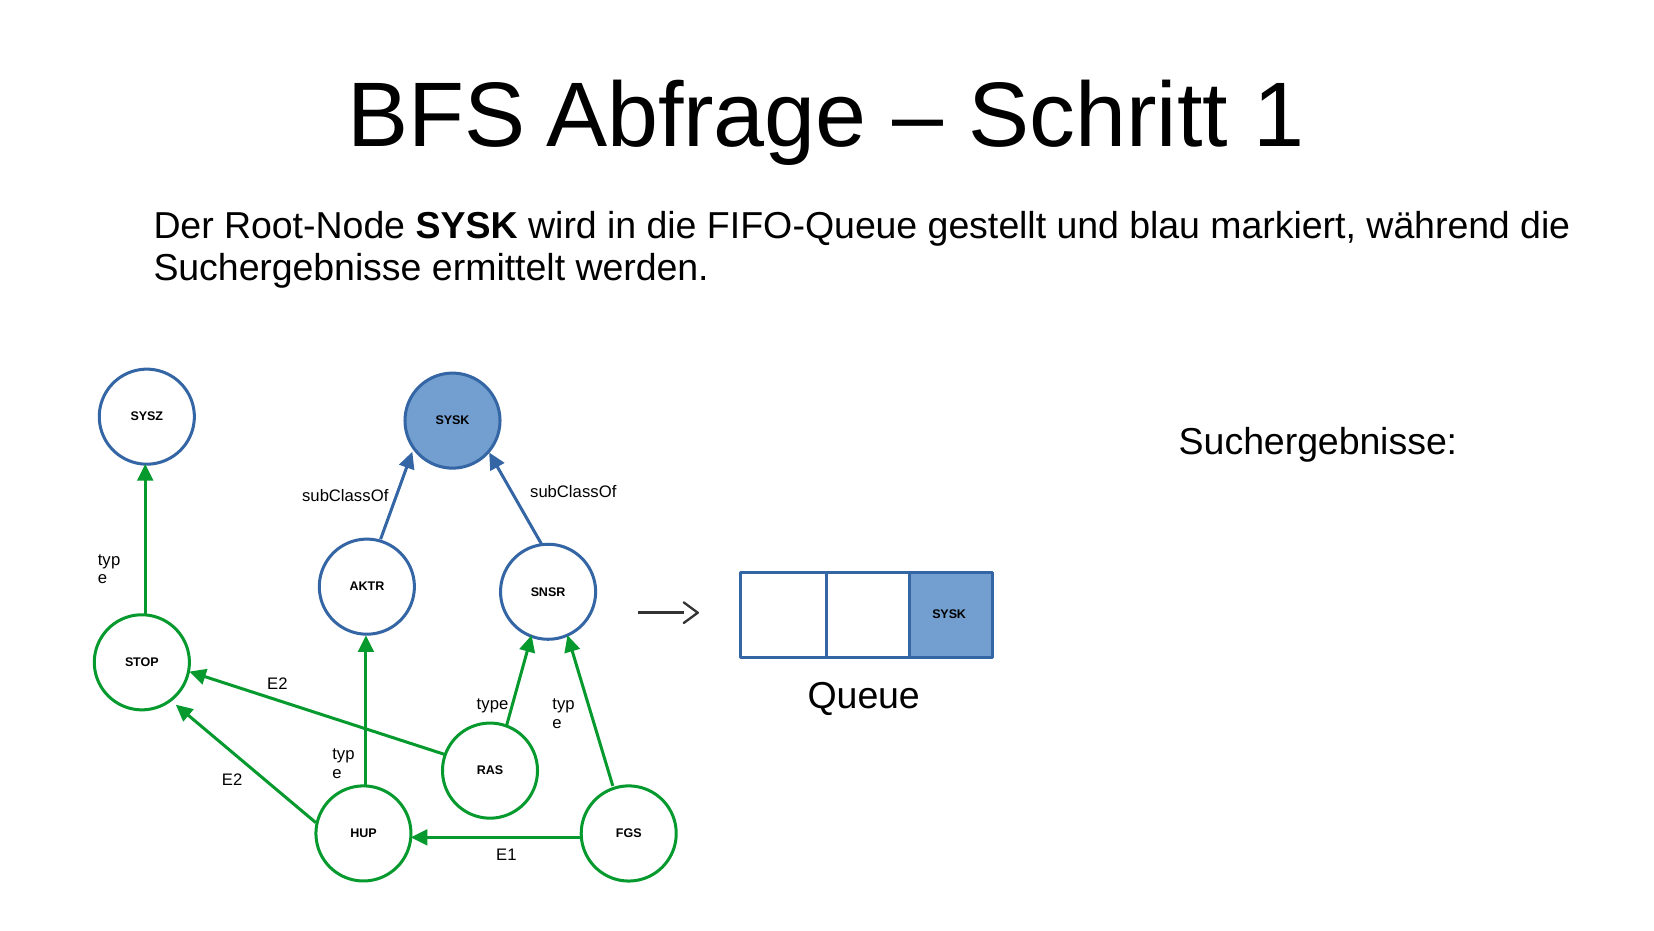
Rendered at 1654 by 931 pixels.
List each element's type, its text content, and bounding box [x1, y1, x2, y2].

text_box STOP [94, 614, 190, 710]
text_box subClassOf [287, 478, 425, 541]
text_box SYSK [405, 373, 501, 469]
text_box FGS [581, 785, 677, 882]
list Der Root-Node SYSK wird in die FIFO-Queue gestellt und blau markiert, während die Suchergebnisse ermittelt werden. [82, 204, 1571, 341]
text_box AKTR [319, 539, 415, 635]
text_box Suchergebnisse: [1164, 413, 1536, 476]
text_box HUP [315, 788, 411, 881]
text_box RAS [442, 732, 538, 819]
text_box SYSK [910, 572, 993, 658]
text_box SNSR [500, 544, 596, 640]
text_box Queue [792, 667, 938, 730]
text_box type [83, 542, 145, 605]
text_box type [537, 686, 599, 749]
text_box [740, 572, 910, 658]
text_box type [461, 686, 524, 749]
text_box SYSZ [99, 369, 195, 465]
text_box E2 [252, 666, 306, 729]
text_box subClassOf [515, 474, 653, 537]
title BFS Abfrage – Schritt 1 [82, 37, 1571, 193]
text_box E2 [207, 762, 260, 825]
text_box type [317, 737, 379, 800]
text_box E1 [481, 837, 533, 900]
